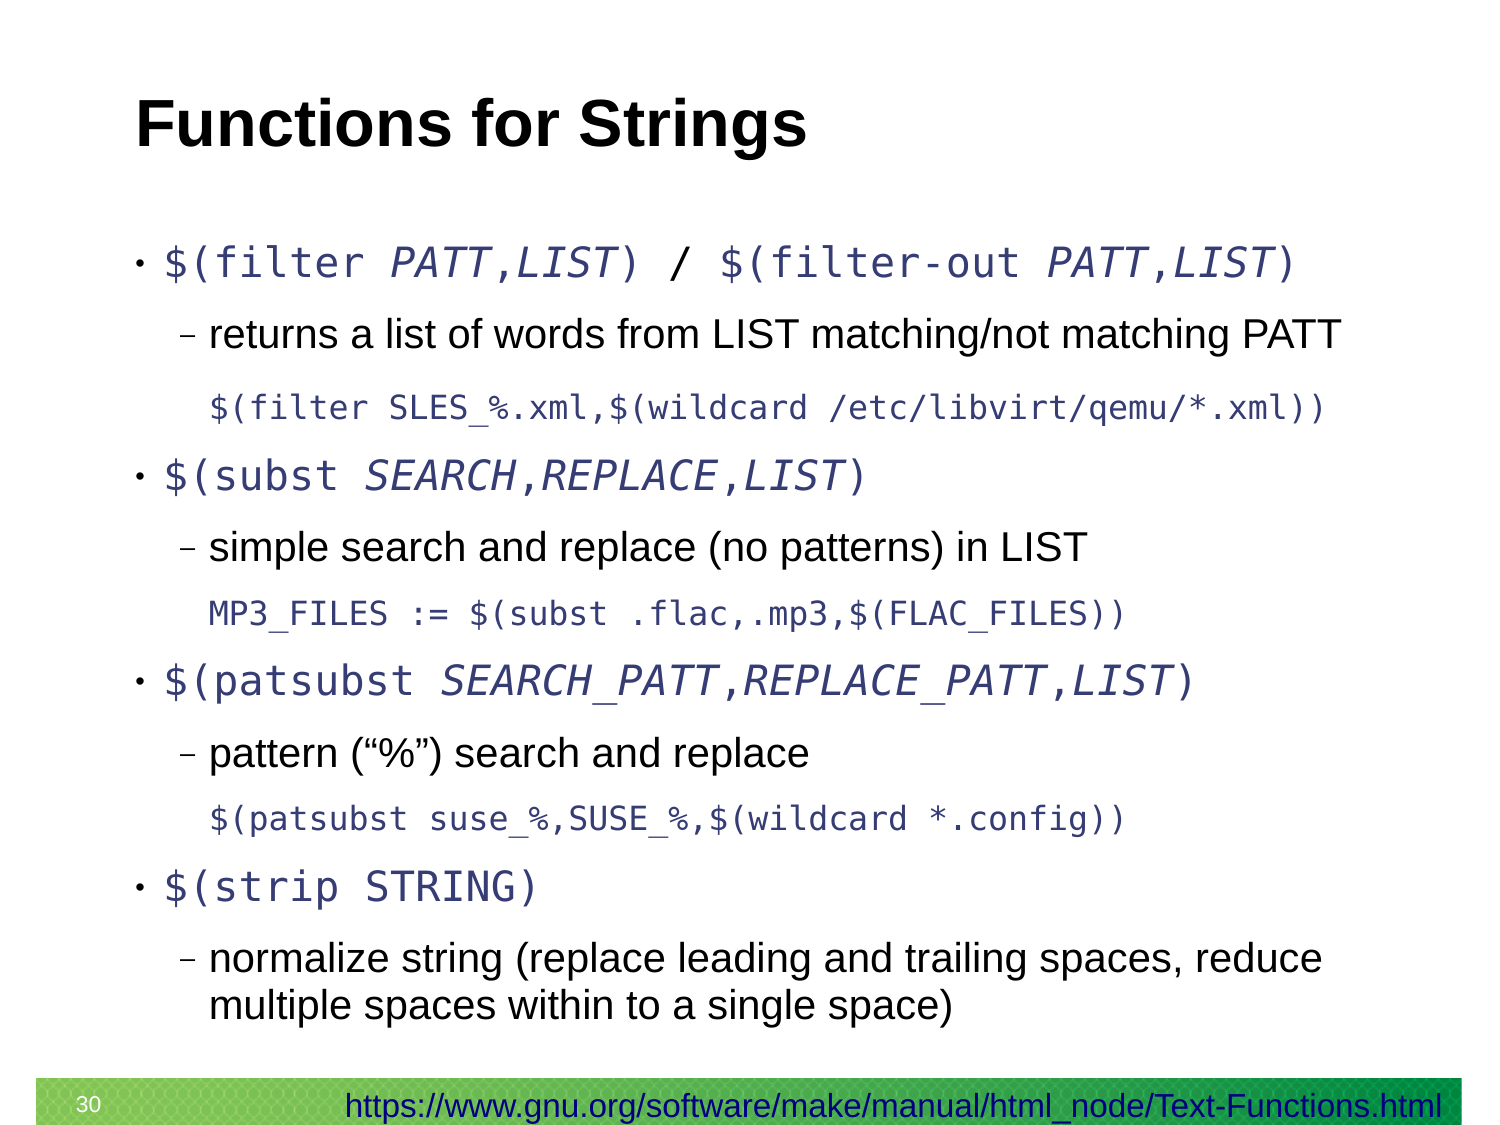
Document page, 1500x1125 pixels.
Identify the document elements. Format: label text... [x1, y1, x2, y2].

list $(filter PATT,LIST) / $(filter-out PATT,LIST) returns a list of words from LIST matching/not matching PATT $(filter SLES_%.xml,$(wildcard /etc/libvirt/qemu/*.xml)) $(subst SEARCH,REPLACE,LIST) simple search and replace (no patterns) in LIST MP3_FILES := $(subst .flac,.mp3,$(FLAC_FILES)) $(patsubst SEARCH_PATT,REPLACE_PATT,LIST) pattern (“%”) search and replace $(patsubst suse_%,SUSE_%,$(wildcard *.config)) $(strip STRING) normalize string (replace leading and trailing spaces, reduce multiple spaces within to a single space) [135, 238, 1372, 982]
title Functions for Strings [135, 41, 1372, 204]
picture [36, 1078, 1462, 1125]
text_box https://www.gnu.org/software/make/manual/html_node/Text-Functions.html [330, 1080, 1460, 1125]
